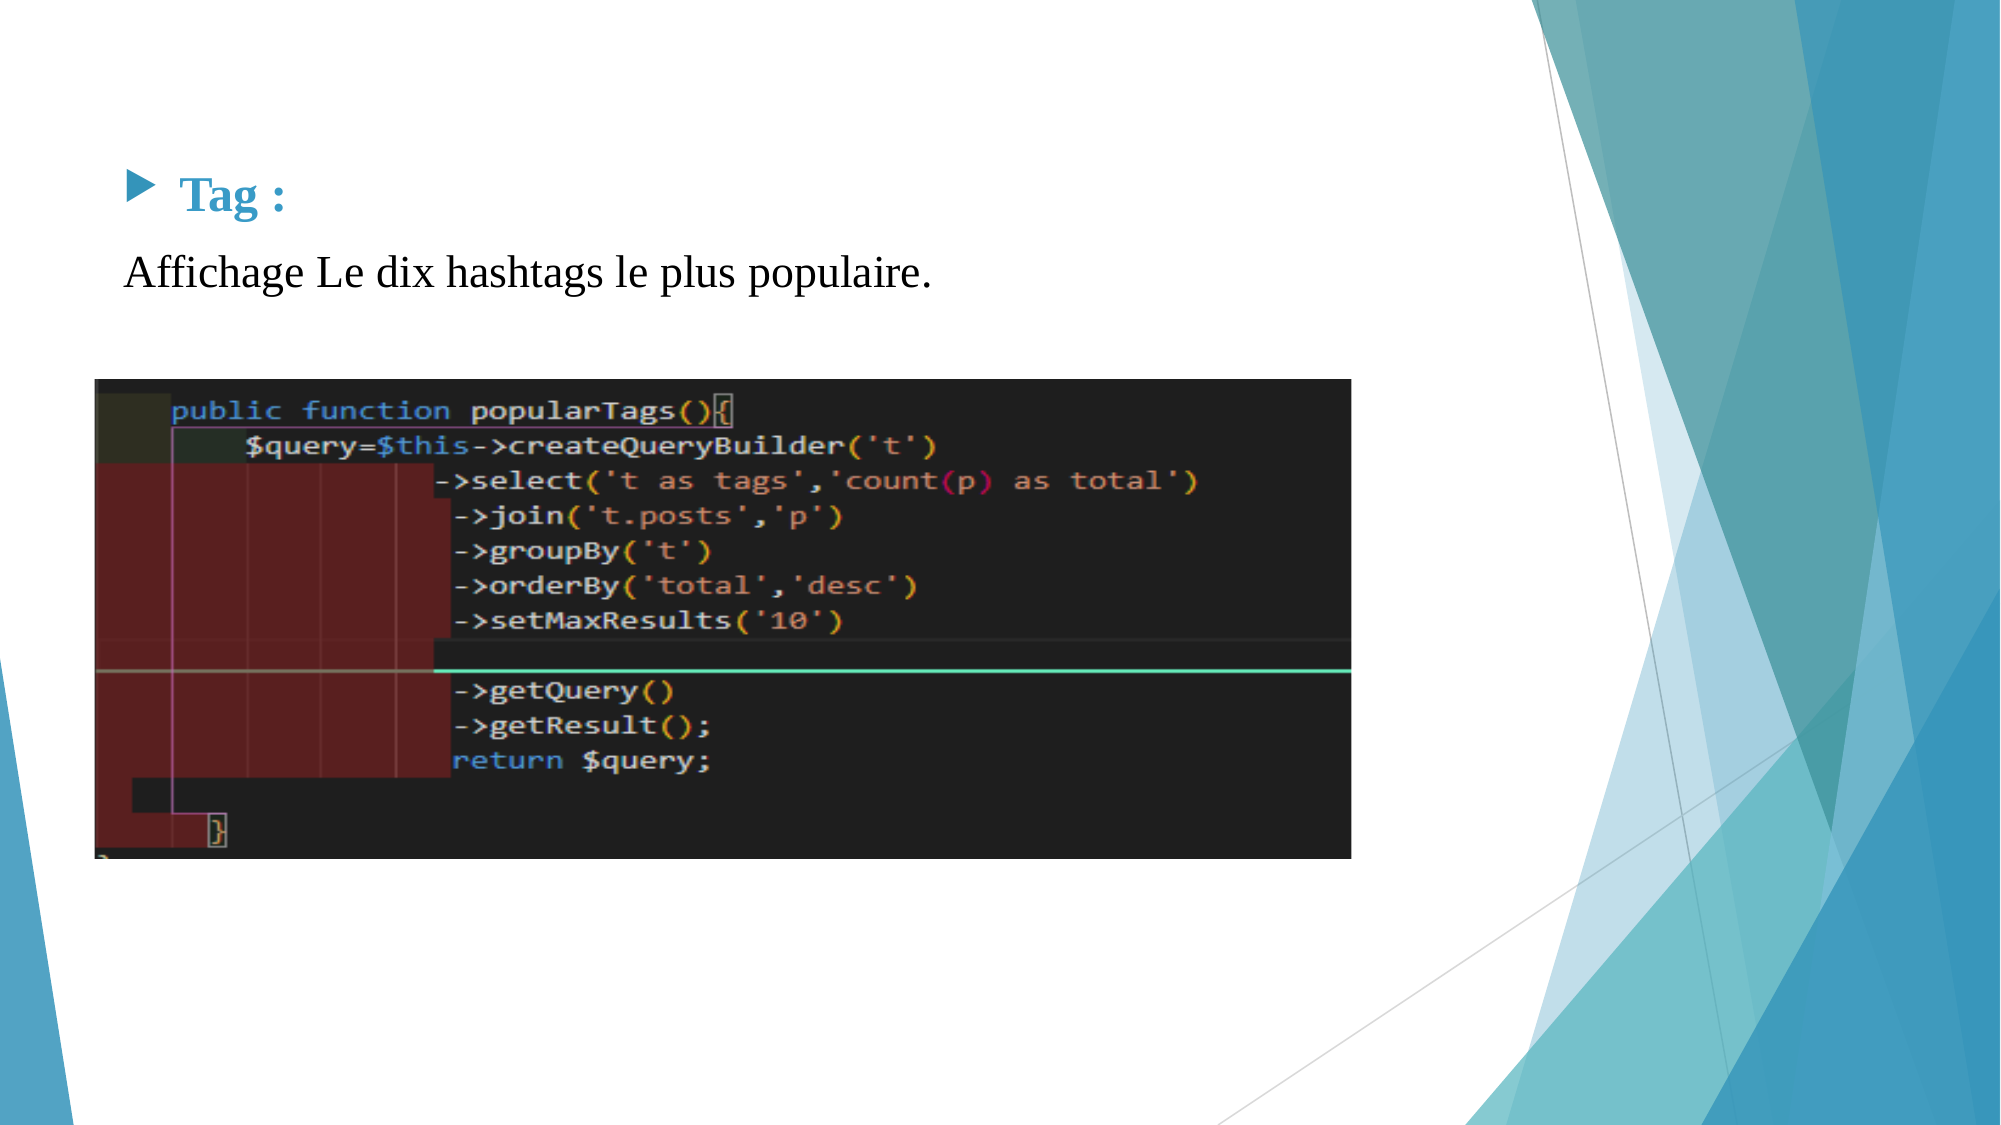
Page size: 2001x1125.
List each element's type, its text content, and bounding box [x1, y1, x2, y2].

list Tag : Affichage Le dix hashtags le plus populaire. [108, 153, 1519, 791]
picture [94, 379, 1352, 859]
